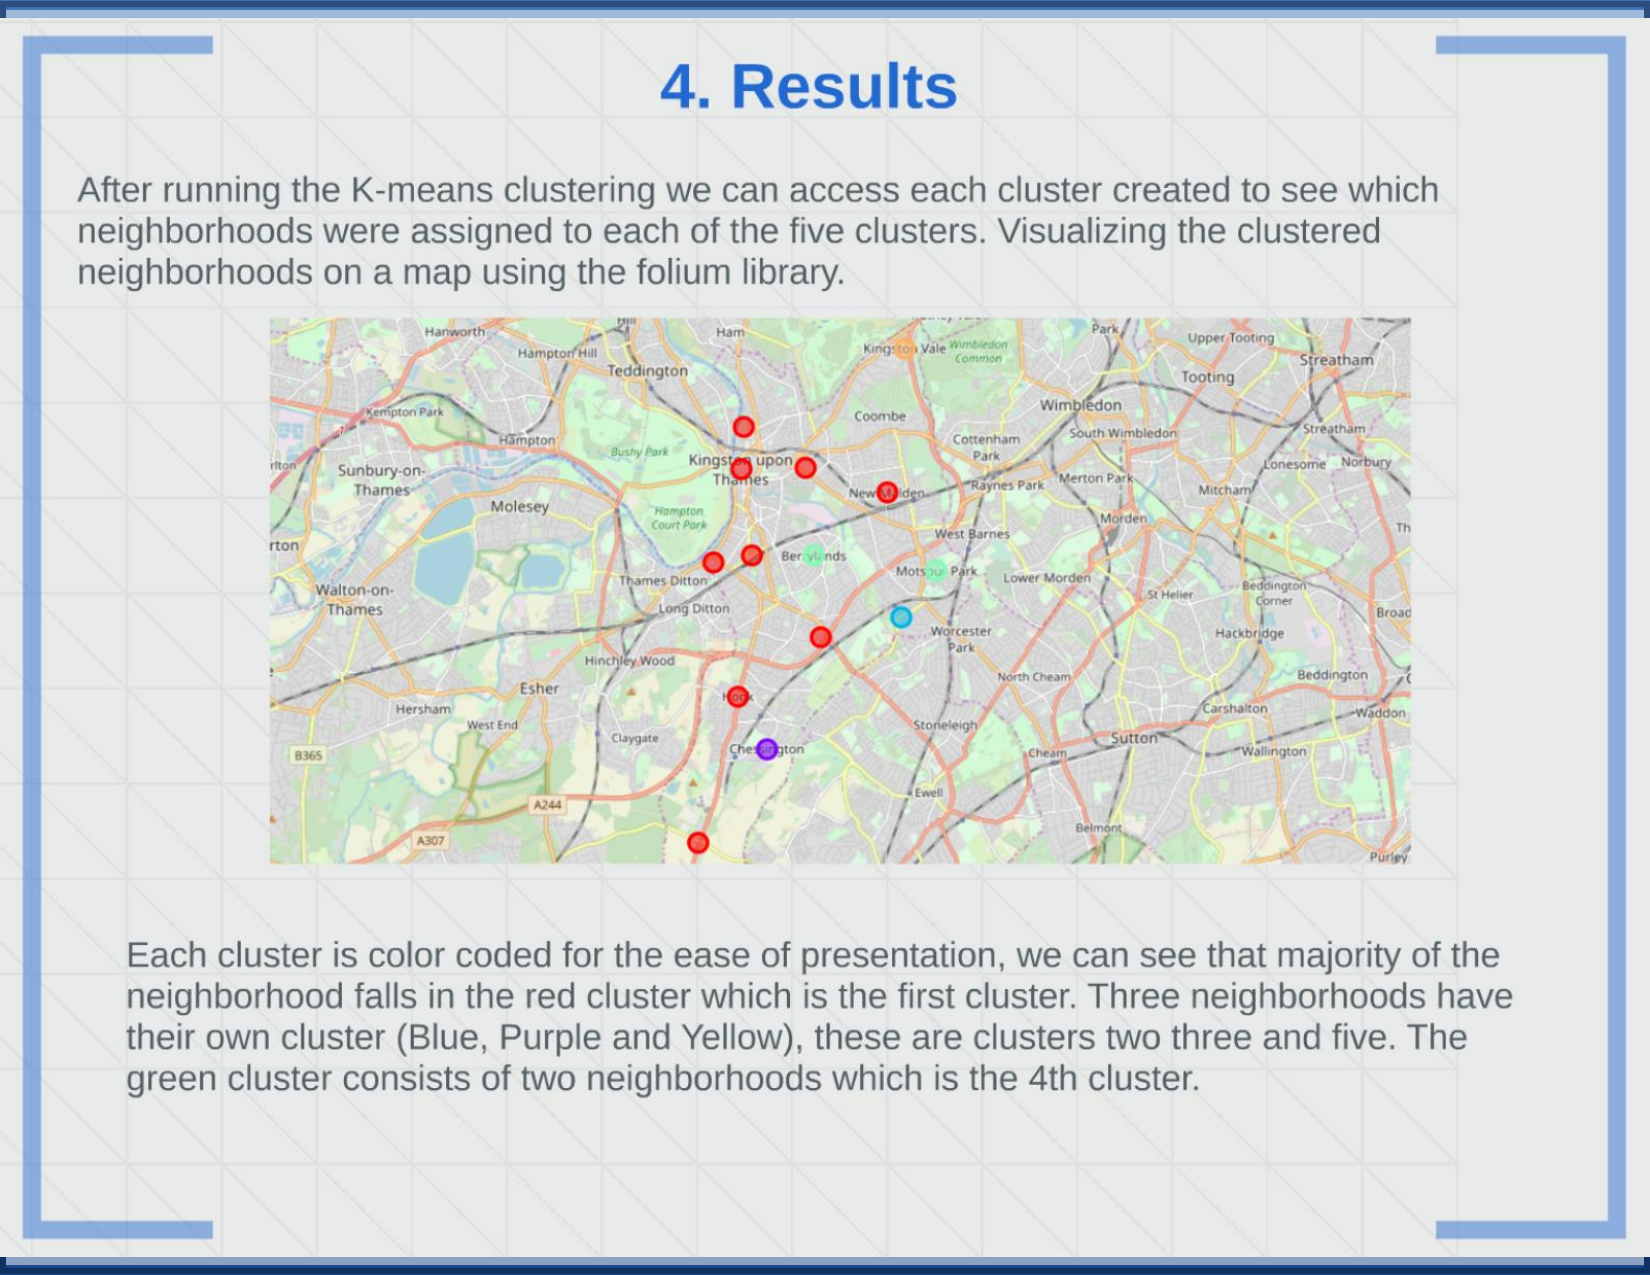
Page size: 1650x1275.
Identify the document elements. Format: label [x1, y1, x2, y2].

text_box [0, 18, 1650, 1257]
